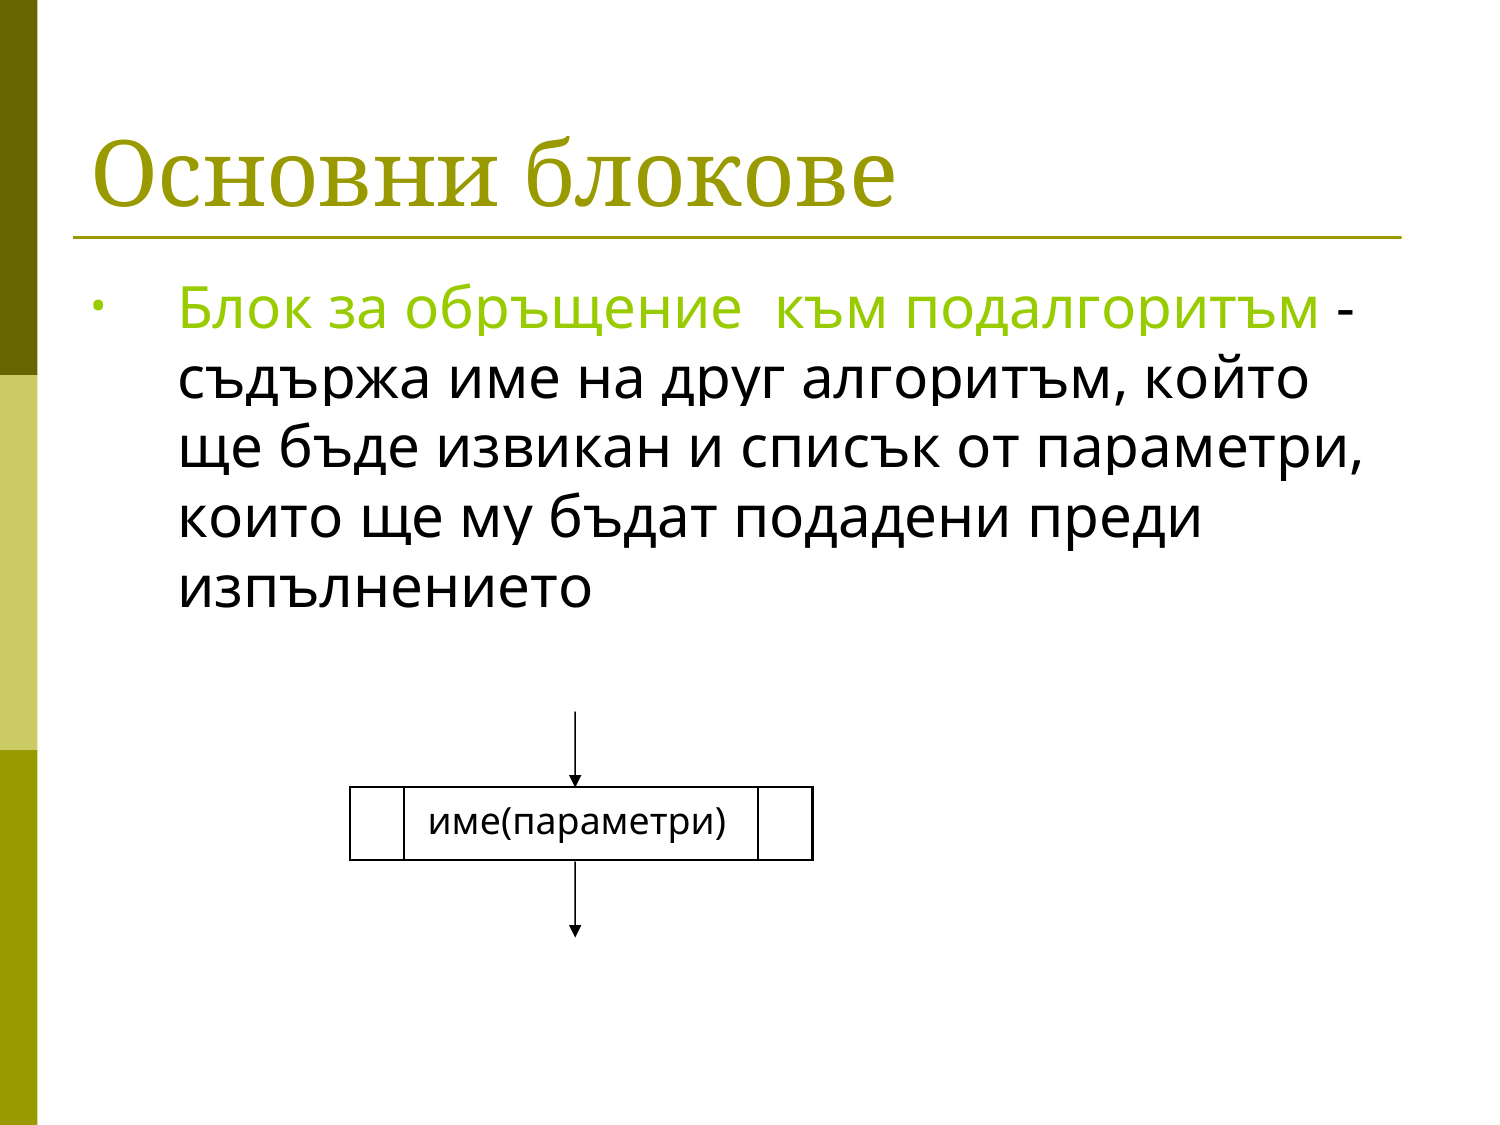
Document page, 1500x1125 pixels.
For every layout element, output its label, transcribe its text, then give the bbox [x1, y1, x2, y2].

text_box име(параметри) [412, 789, 741, 851]
title Основни блокове [75, 45, 1426, 233]
list Блок за обръщение към подалгоритъм - съдържа име на друг алгоритъм, който ще бъде извикан и списък от параметри, които ще му бъдат подадени преди изпълнението [75, 262, 1426, 1006]
